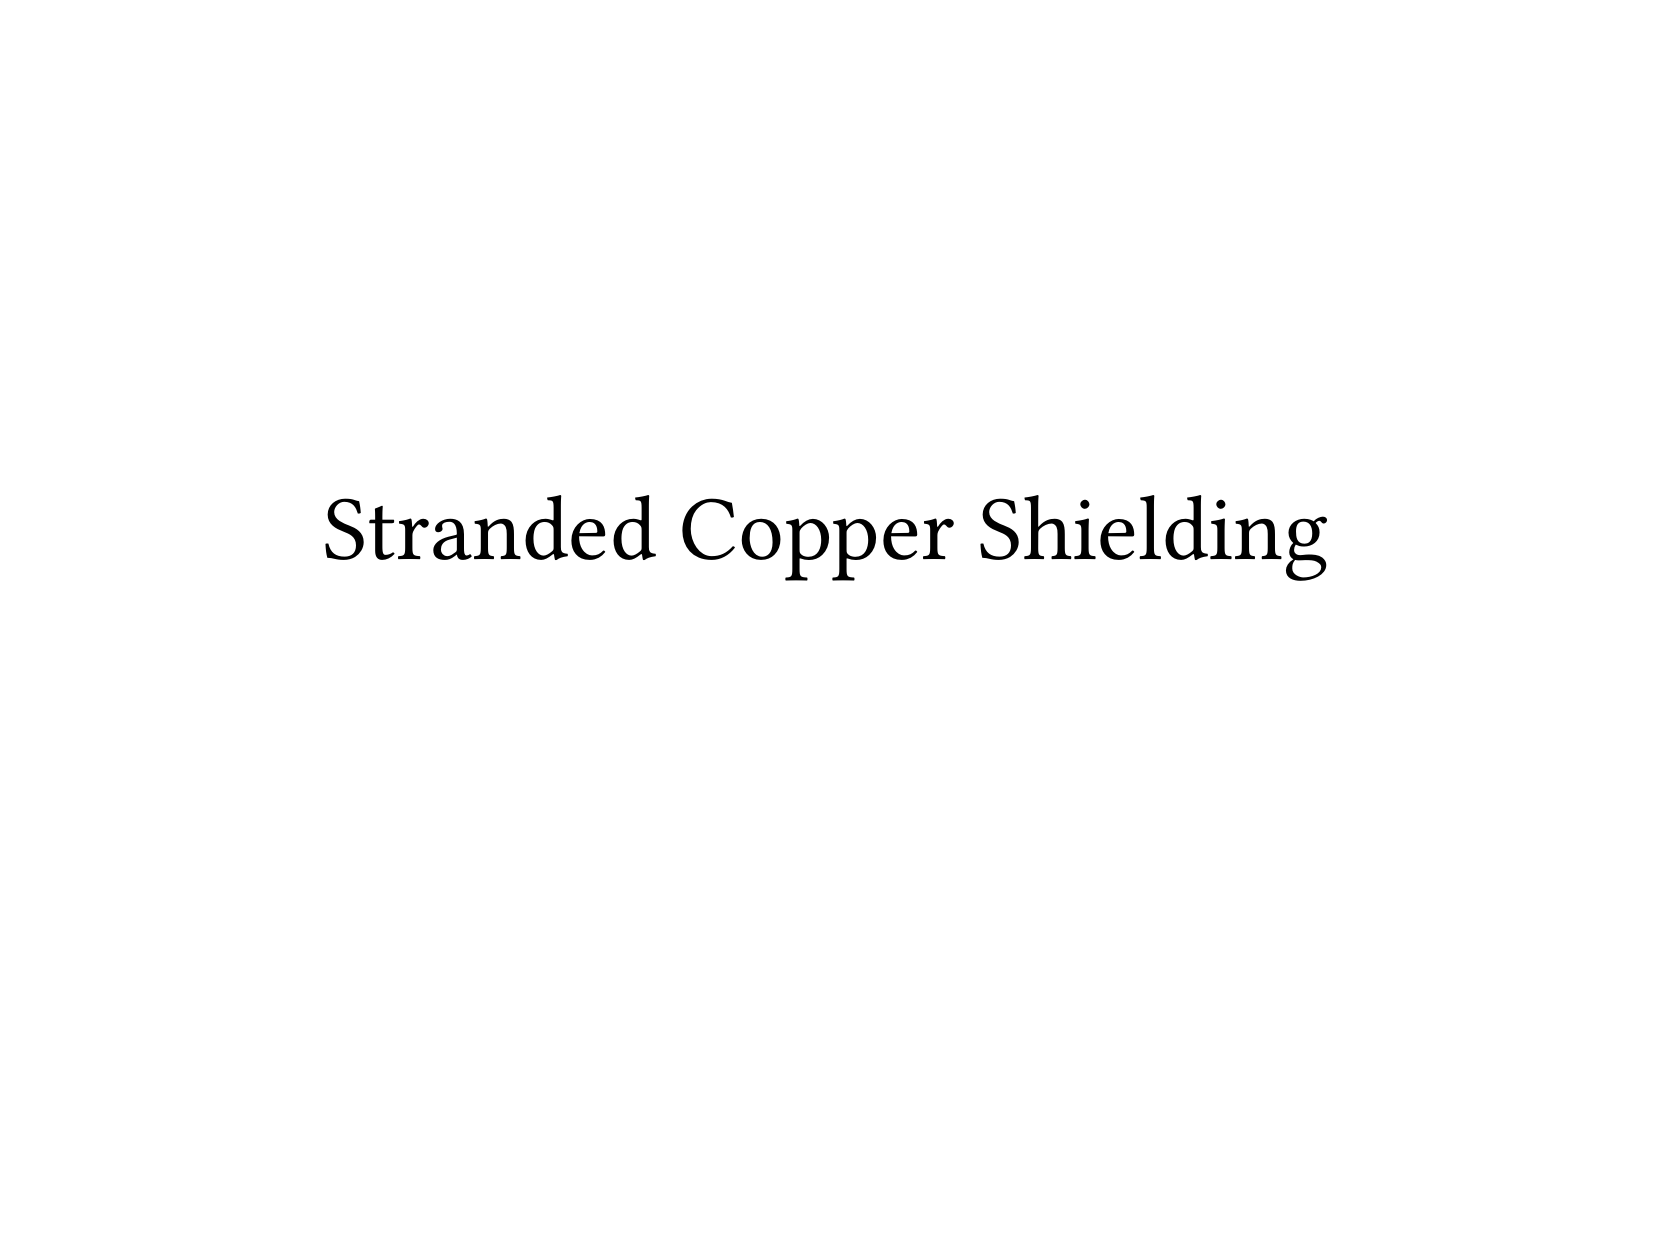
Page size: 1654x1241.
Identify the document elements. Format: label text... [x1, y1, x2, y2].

subtitle Stranded Copper Shielding [82, 49, 1571, 1010]
